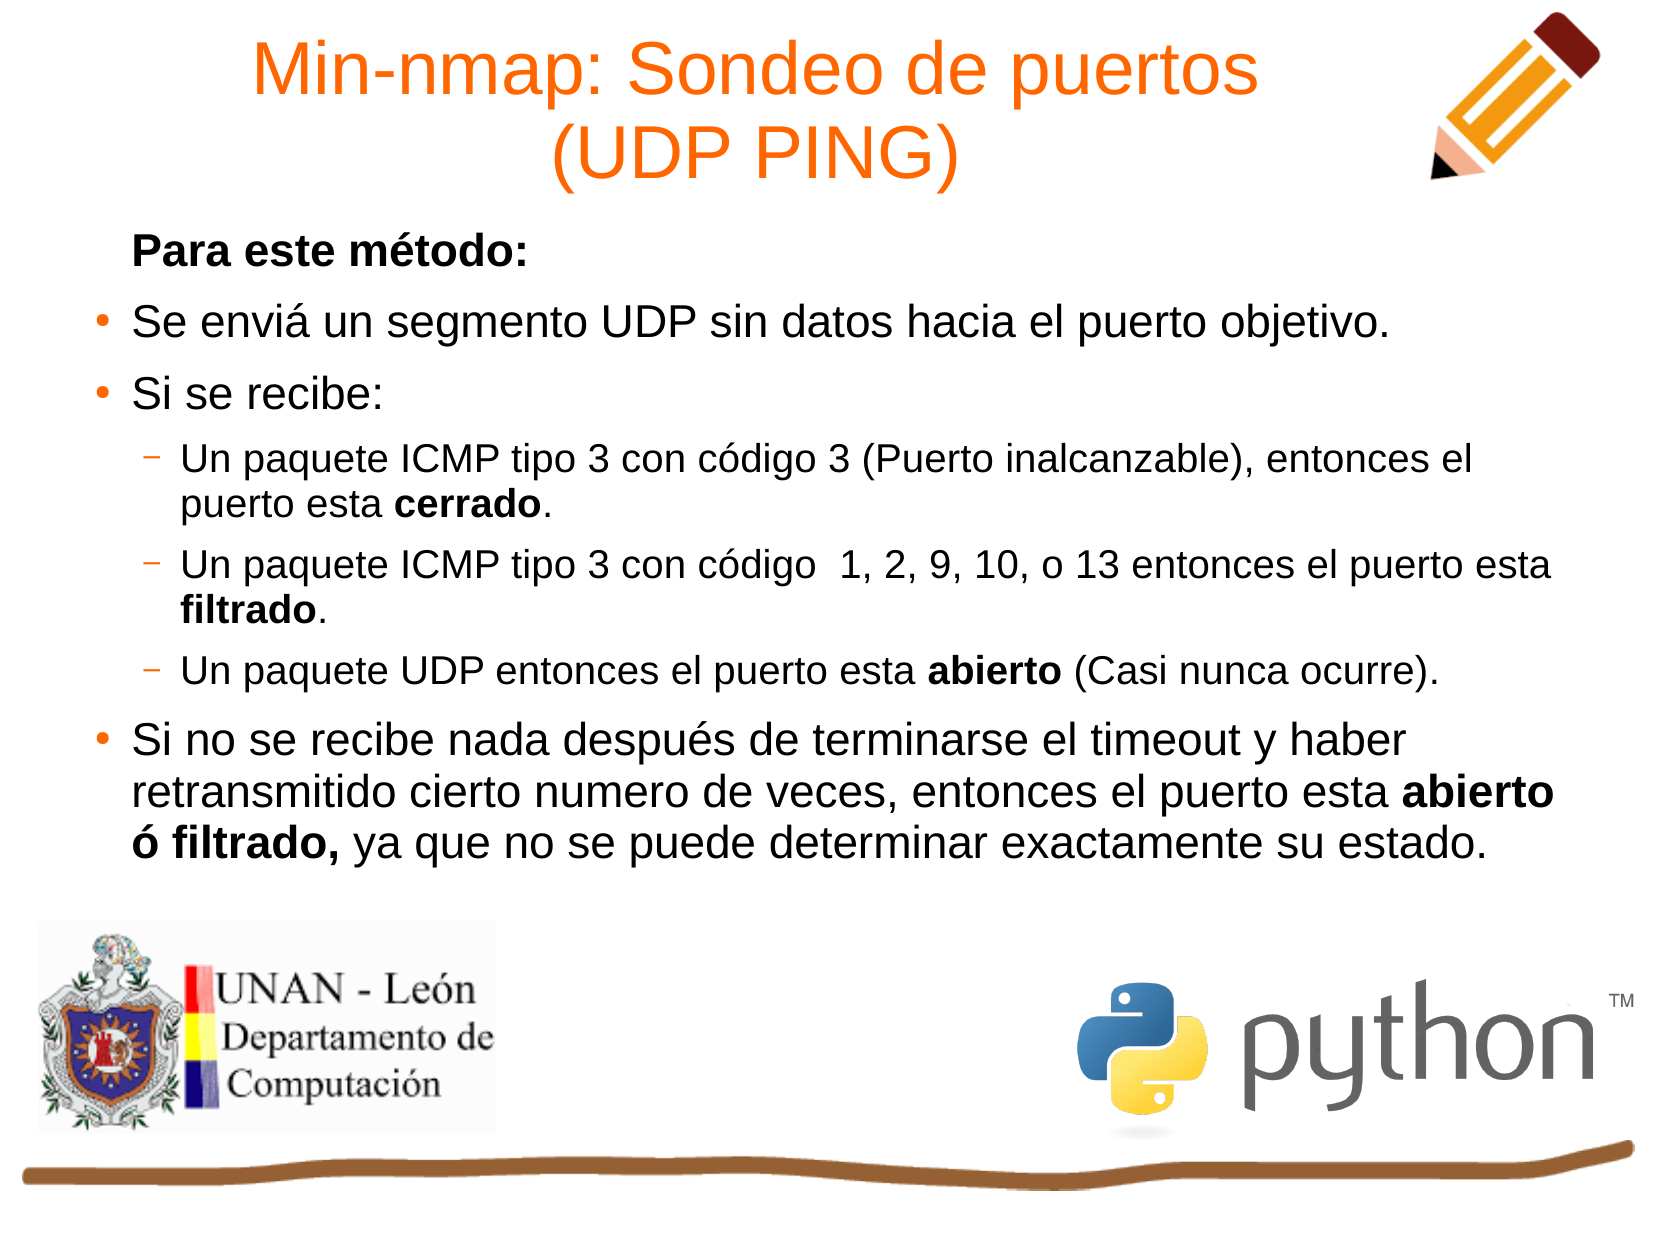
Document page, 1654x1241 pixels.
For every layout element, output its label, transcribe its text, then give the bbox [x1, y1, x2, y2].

title Min-nmap: Sondeo de puertos (UDP PING) [82, 26, 1430, 195]
list Para este método: Se enviá un segmento UDP sin datos hacia el puerto objetivo. Si se recibe: Un paquete ICMP tipo 3 con código 3 (Puerto inalcanzable), entonces el puerto esta cerrado. Un paquete ICMP tipo 3 con código 1, 2, 9, 10, o 13 entonces el puerto esta filtrado. Un paquete UDP entonces el puerto esta abierto (Casi nunca ocurre). Si no se recibe nada después de terminarse el timeout y haber retransmitido cierto numero de veces, entonces el puerto esta abierto ó filtrado, ya que no se puede determinar exactamente su estado. [82, 224, 1572, 910]
picture [38, 921, 497, 1134]
picture [22, 970, 1647, 1191]
picture [1430, 12, 1601, 181]
